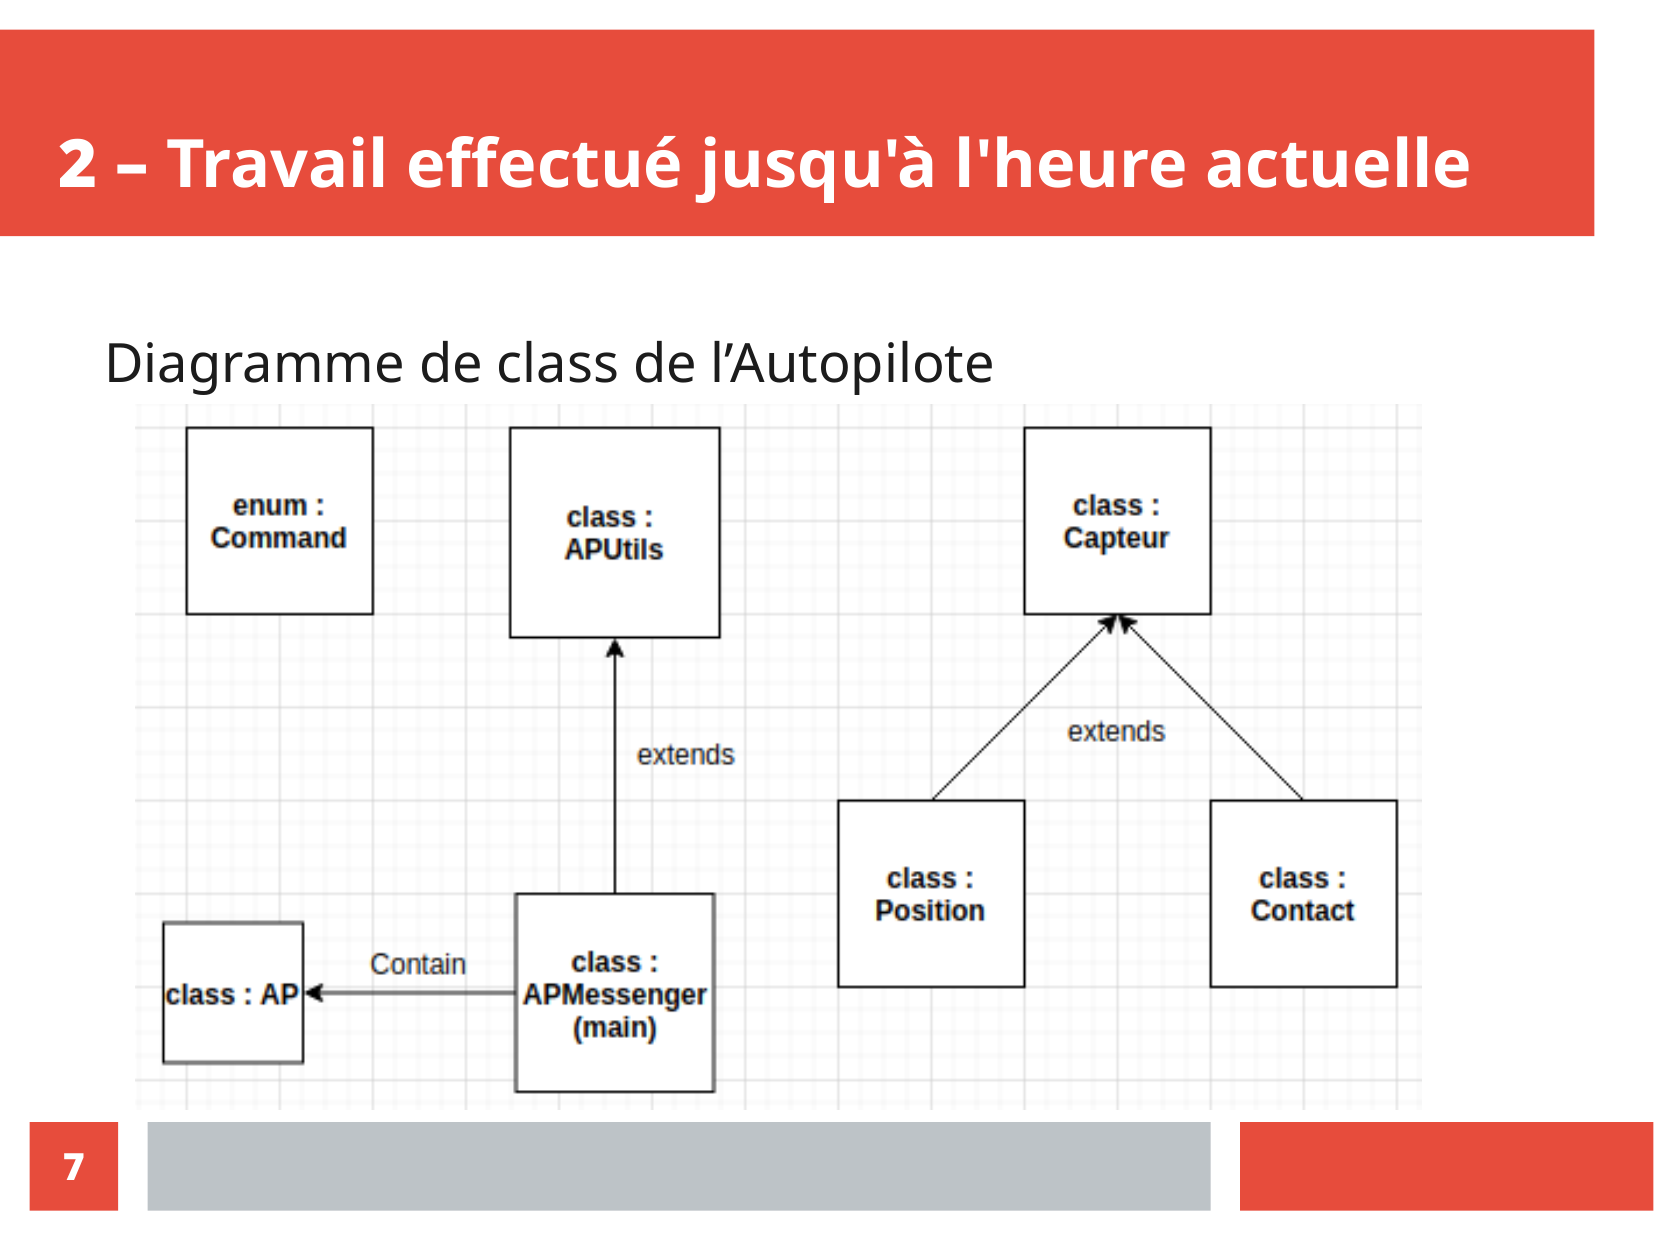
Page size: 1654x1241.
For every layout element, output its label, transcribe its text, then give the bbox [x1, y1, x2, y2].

picture [135, 404, 1422, 1111]
title 2 – Travail effectué jusqu'à l'heure actuelle [59, 59, 1595, 207]
list Diagramme de class de l’Autopilote [59, 324, 1565, 1093]
